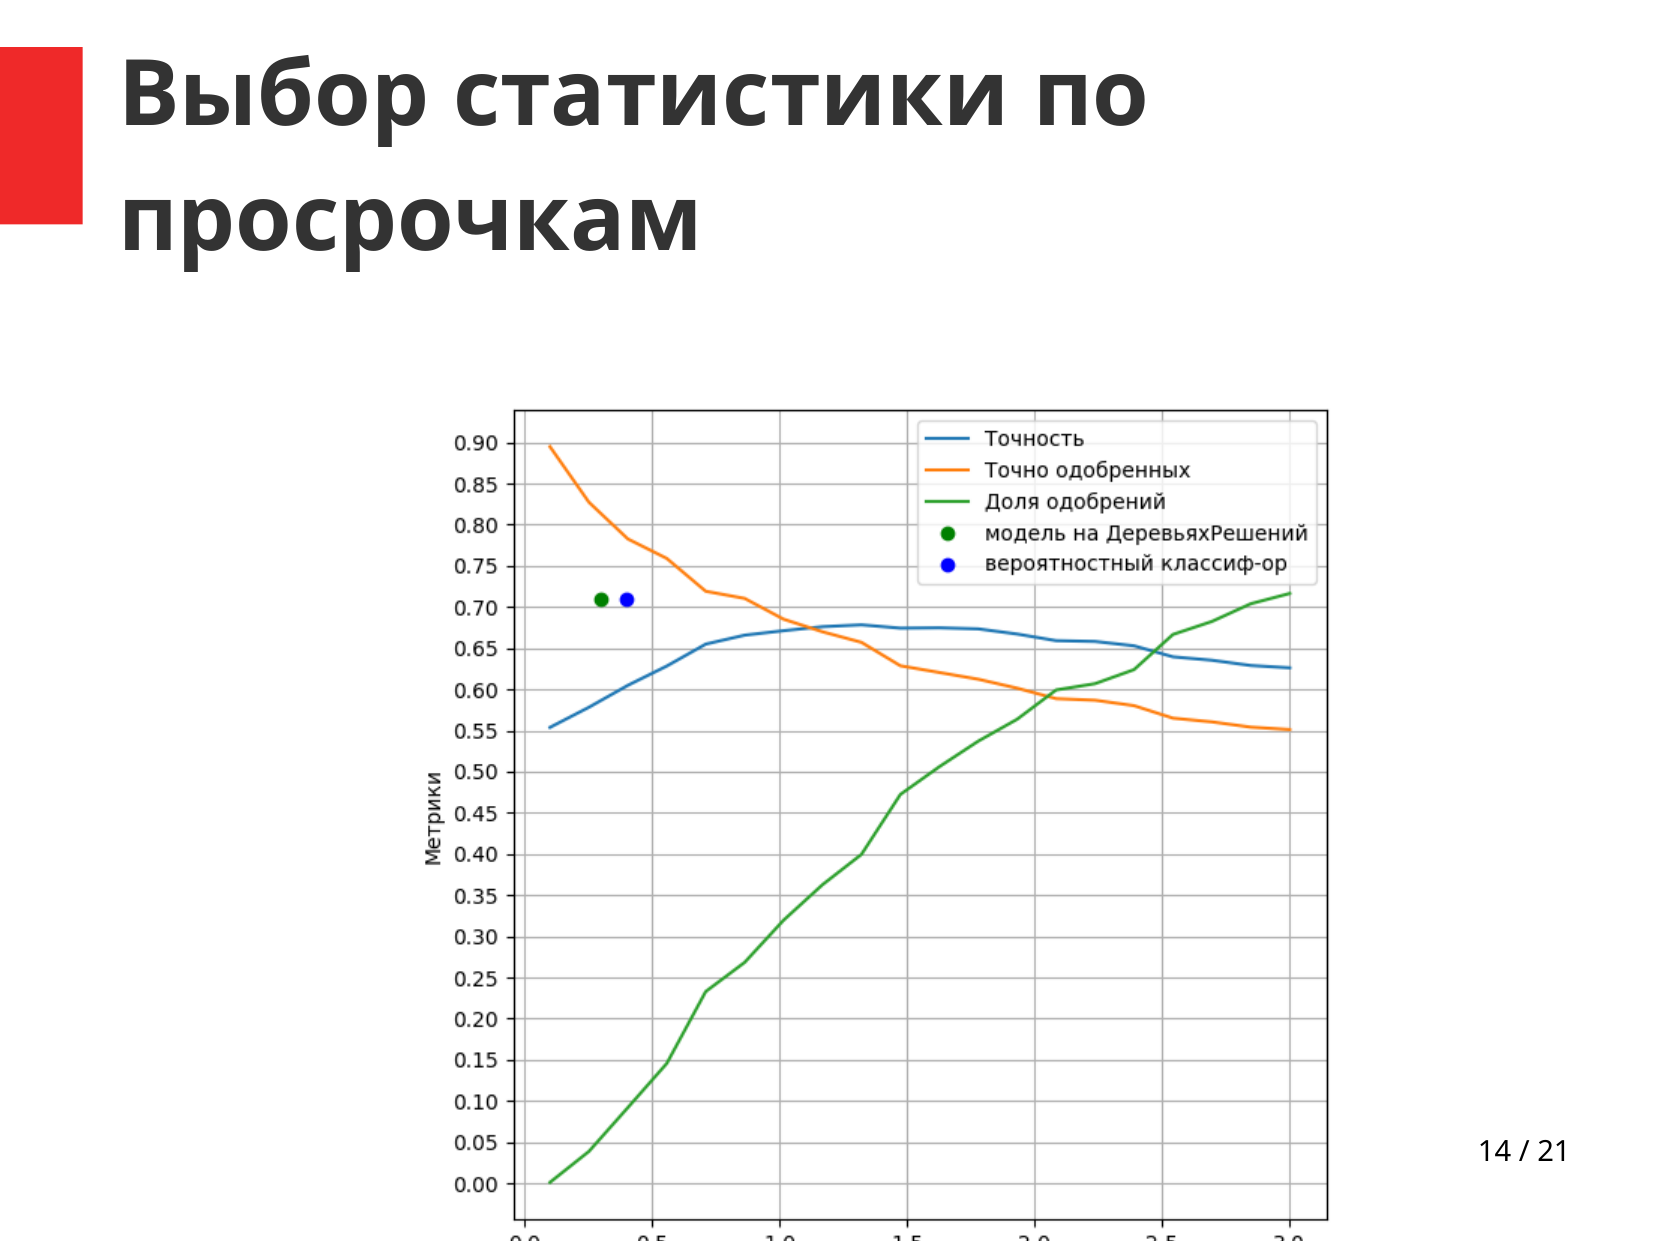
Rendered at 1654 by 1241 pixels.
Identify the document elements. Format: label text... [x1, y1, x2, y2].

title Выбор статистики по просрочкам [118, 27, 1571, 278]
picture [382, 284, 1432, 1241]
